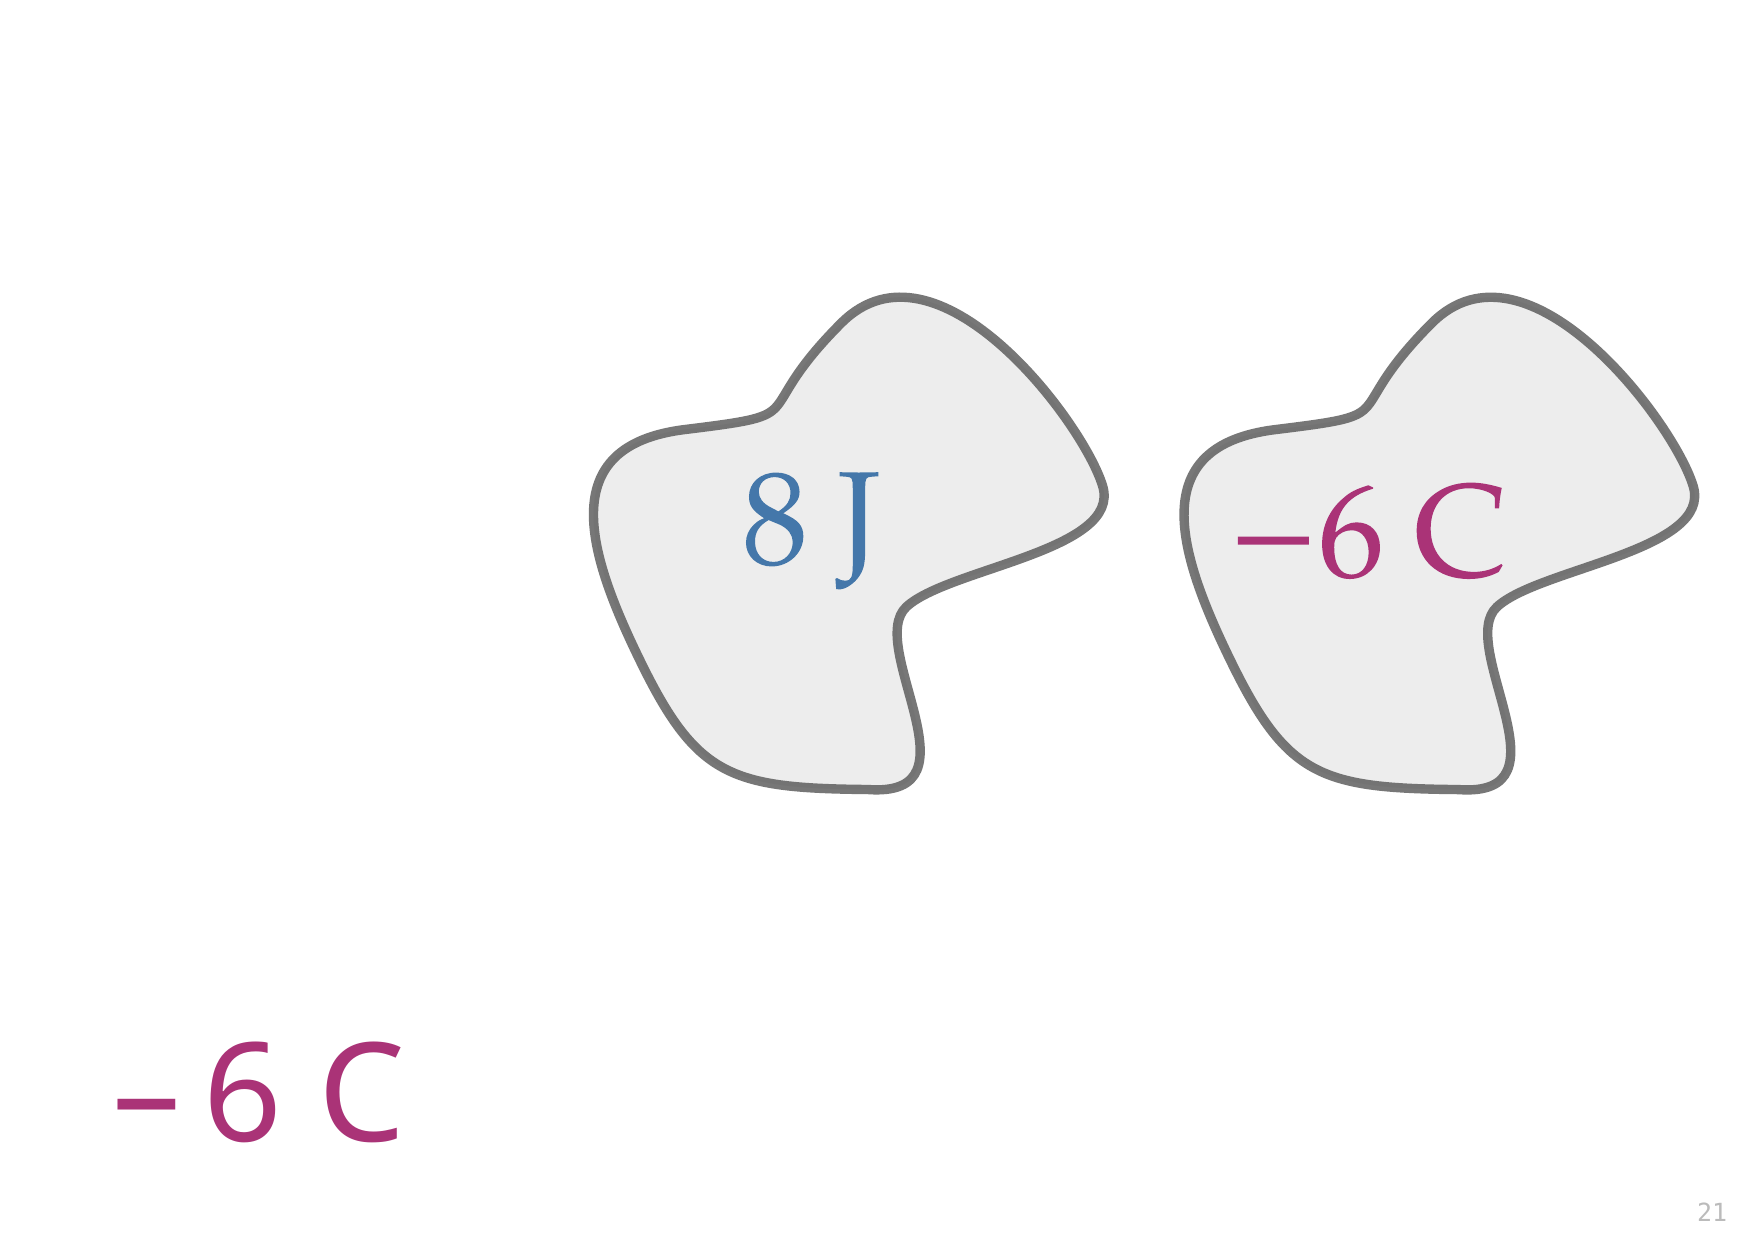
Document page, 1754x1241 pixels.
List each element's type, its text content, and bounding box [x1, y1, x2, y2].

text_box – 6 C [97, 986, 414, 1139]
text_box [593, 297, 1105, 790]
text_box [1184, 297, 1695, 790]
